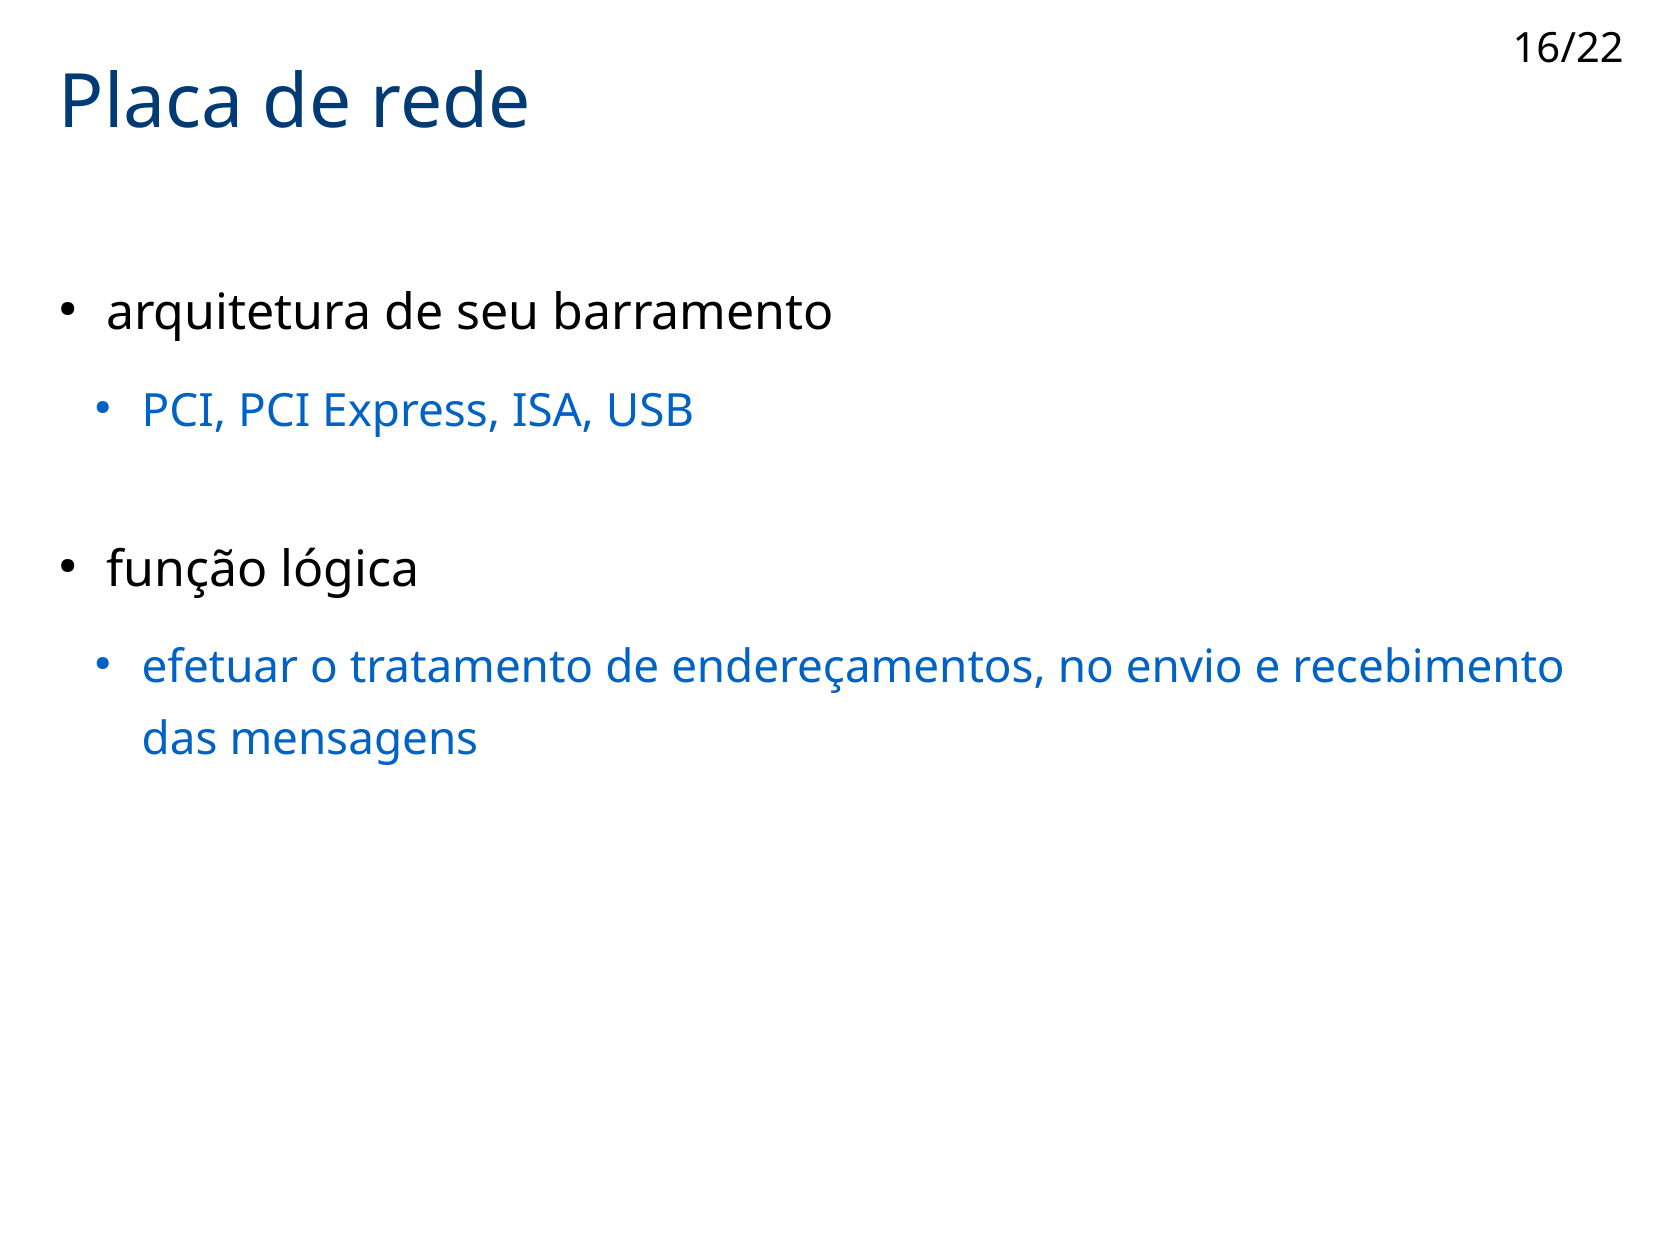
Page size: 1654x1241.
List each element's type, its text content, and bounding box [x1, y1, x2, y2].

list arquitetura de seu barramento PCI, PCI Express, ISA, USB função lógica efetuar o tratamento de endereçamentos, no envio e recebimento das mensagens [59, 265, 1625, 1211]
title Placa de rede [59, 47, 1625, 166]
